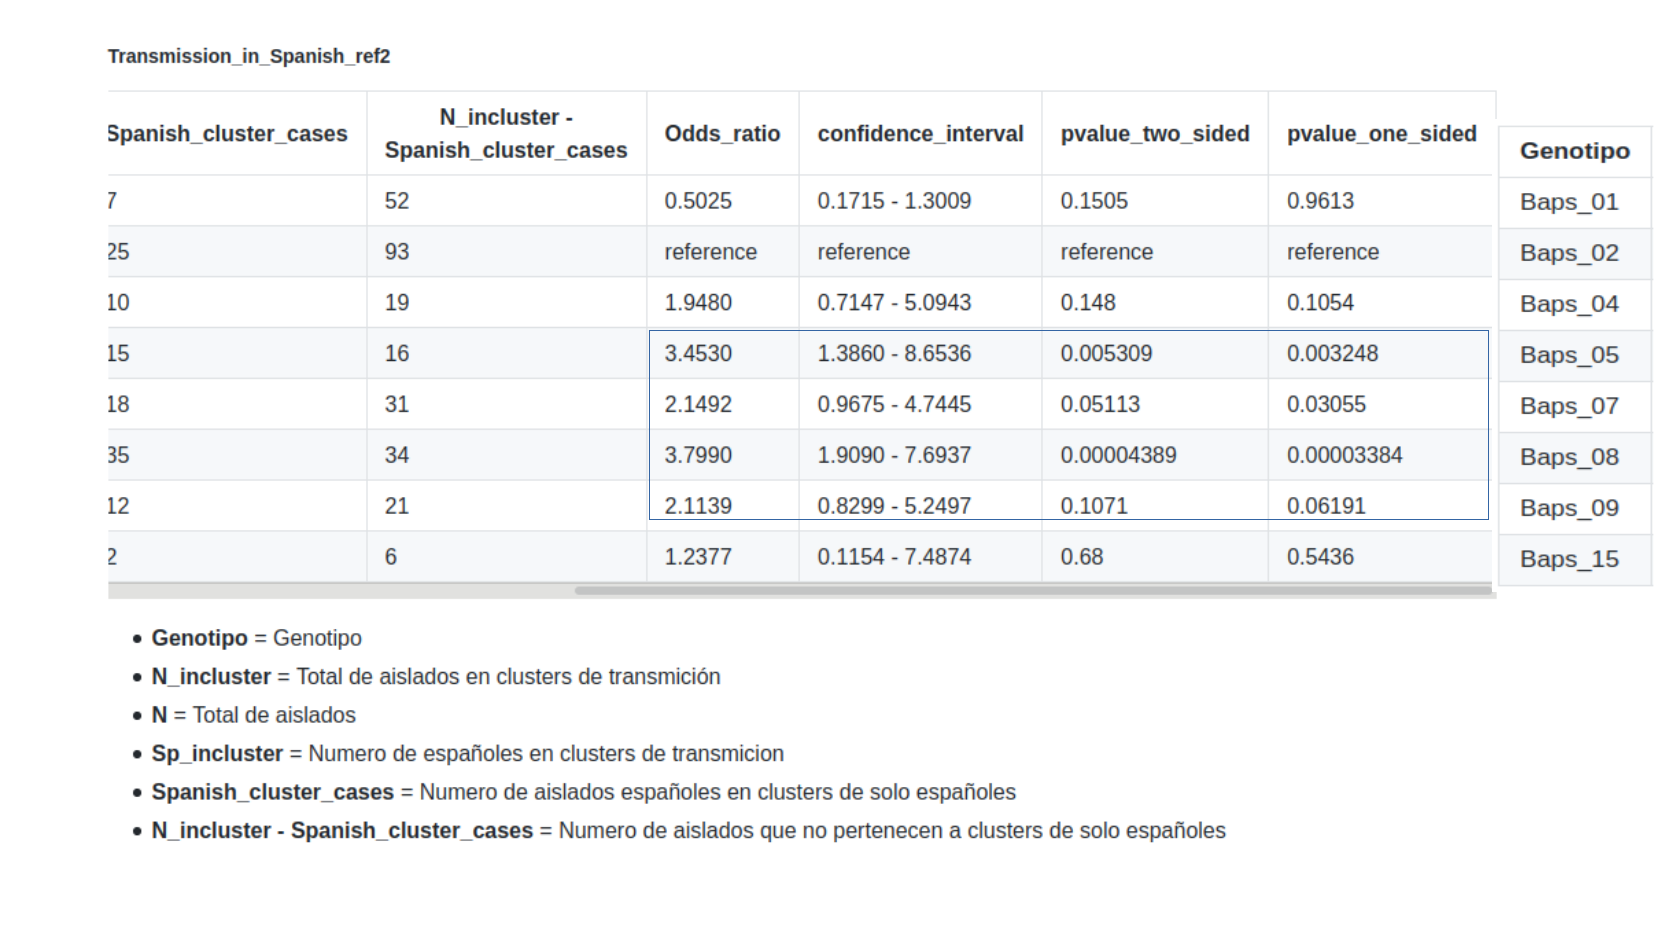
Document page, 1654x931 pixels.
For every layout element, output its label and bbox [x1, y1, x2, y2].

picture [88, 37, 1654, 863]
